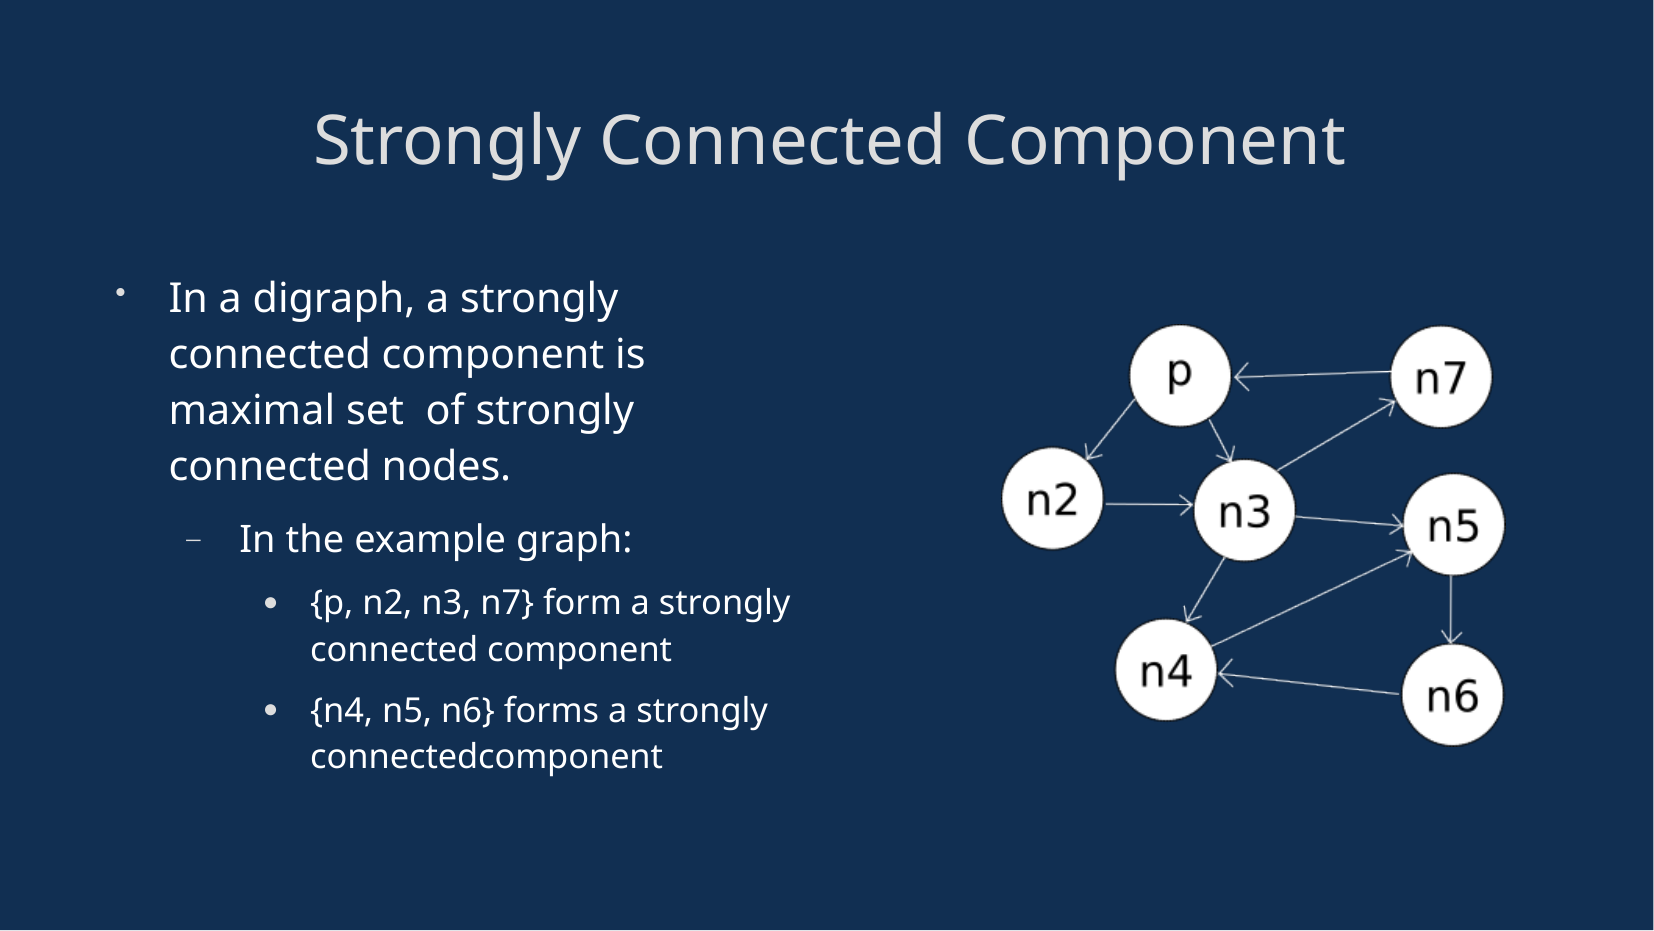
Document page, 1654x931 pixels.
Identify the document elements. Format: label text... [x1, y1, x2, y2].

list In a digraph, a strongly connected component is maximal set of strongly connected nodes. In the example graph: {p, n2, n3, n7} form a strongly connected component {n4, n5, n6} forms a strongly connectedcomponent [97, 268, 813, 806]
title Strongly Connected Component [97, 56, 1563, 220]
picture [1001, 324, 1506, 747]
